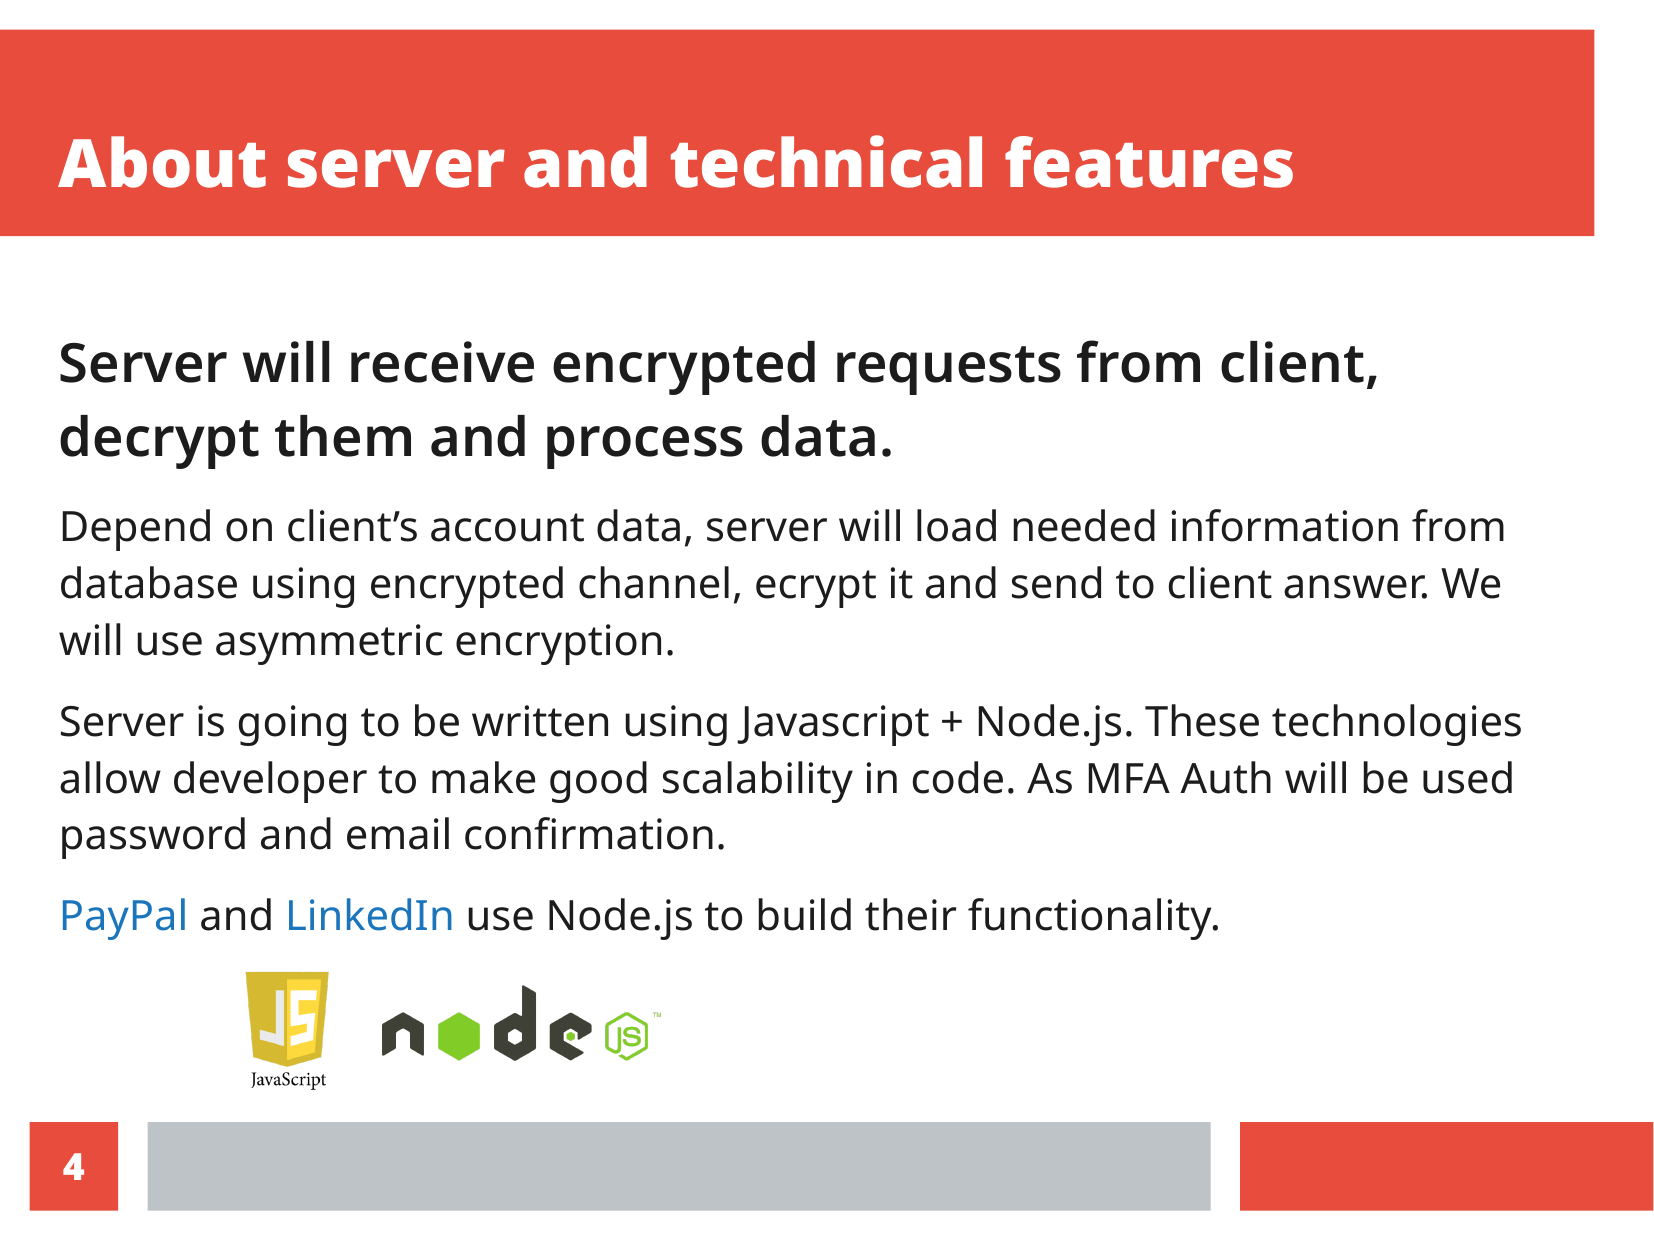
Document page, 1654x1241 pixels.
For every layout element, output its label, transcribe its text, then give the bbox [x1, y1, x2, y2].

picture [225, 968, 349, 1093]
title About server and technical features [59, 59, 1595, 207]
list Server will receive encrypted requests from client, decrypt them and process data. Depend on client’s account data, server will load needed information from database using encrypted channel, ecrypt it and send to client answer. We will use asymmetric encryption. Server is going to be written using Javascript + Node.js. These technologies allow developer to make good scalability in code. As MFA Auth will be used password and email confirmation. PayPal and LinkedIn use Node.js to build their functionality. [59, 324, 1565, 1093]
picture [382, 953, 661, 1093]
